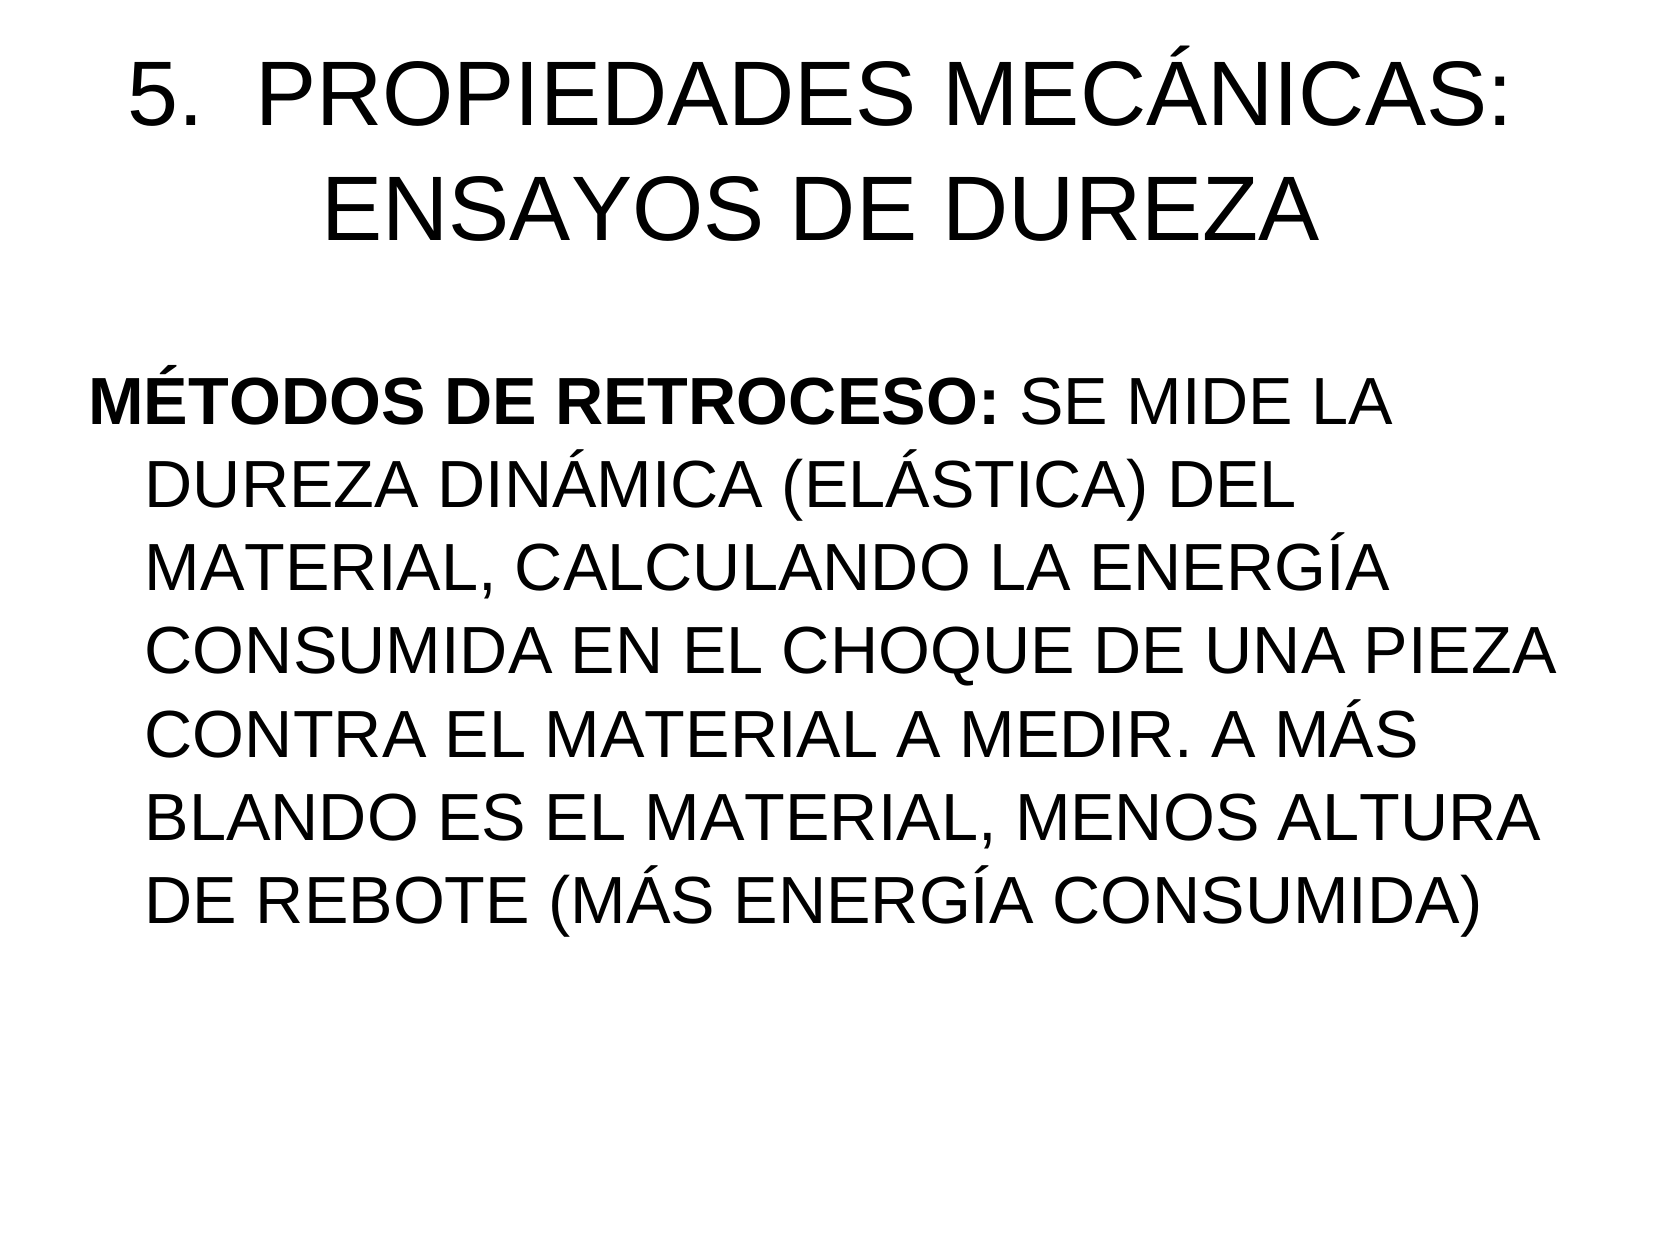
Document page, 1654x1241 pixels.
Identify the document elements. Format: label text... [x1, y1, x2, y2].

subtitle MÉTODOS DE RETROCESO: SE MIDE LA DUREZA DINÁMICA (ELÁSTICA) DEL MATERIAL, CALCULANDO LA ENERGÍA CONSUMIDA EN EL CHOQUE DE UNA PIEZA CONTRA EL MATERIAL A MEDIR. A MÁS BLANDO ES EL MATERIAL, MENOS ALTURA DE REBOTE (MÁS ENERGÍA CONSUMIDA) [88, 354, 1577, 1186]
title 5. PROPIEDADES MECÁNICAS: ENSAYOS DE DUREZA [77, 29, 1565, 259]
